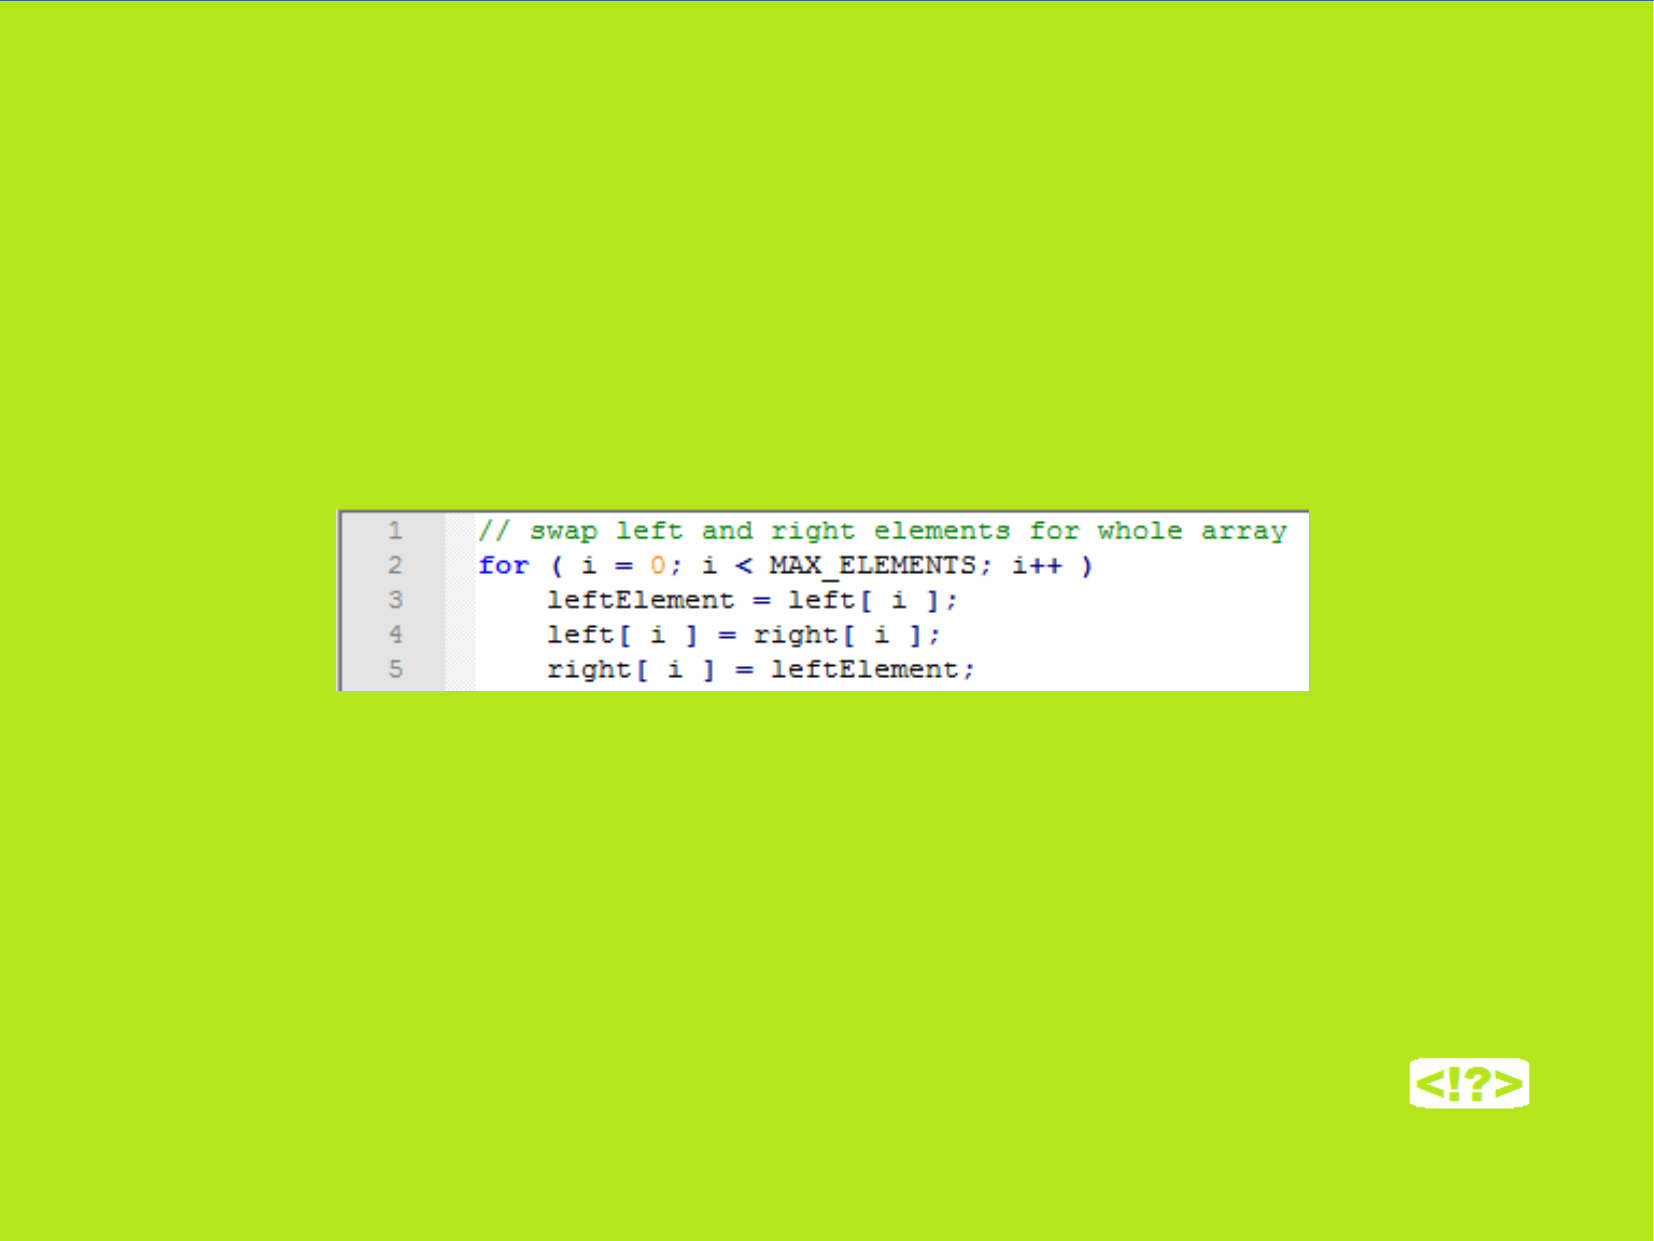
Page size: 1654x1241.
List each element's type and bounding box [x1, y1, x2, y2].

picture [336, 509, 1309, 691]
text_box [0, 0, 1654, 1241]
picture [1395, 1042, 1546, 1126]
